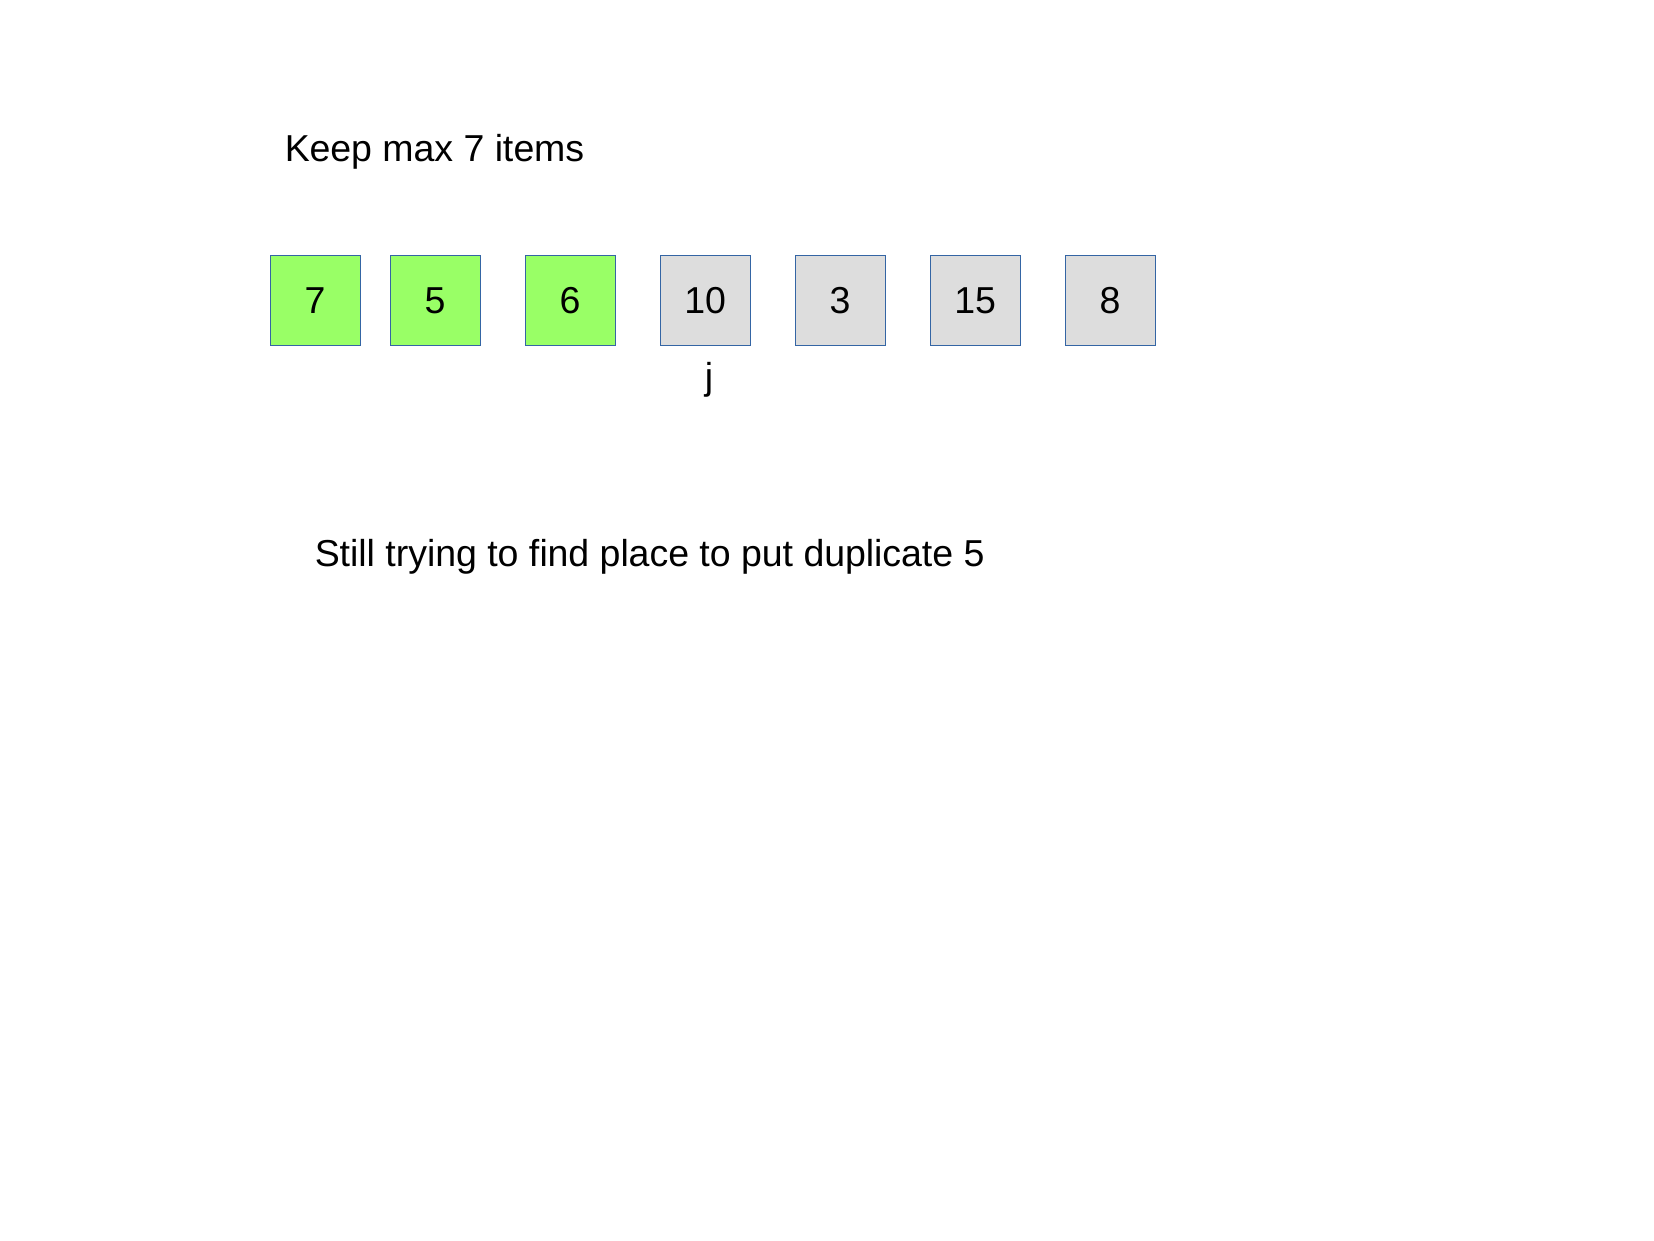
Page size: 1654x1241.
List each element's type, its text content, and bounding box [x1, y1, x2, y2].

text_box 15 [930, 255, 1021, 346]
text_box 6 [525, 255, 616, 346]
text_box 7 [270, 255, 361, 346]
text_box 5 [390, 255, 481, 346]
text_box j [690, 348, 728, 406]
text_box 3 [795, 255, 886, 346]
text_box Still trying to find place to put duplicate 5 [300, 525, 1000, 582]
text_box 8 [1065, 255, 1156, 346]
text_box Keep max 7 items [270, 120, 600, 177]
text_box 10 [660, 255, 751, 346]
